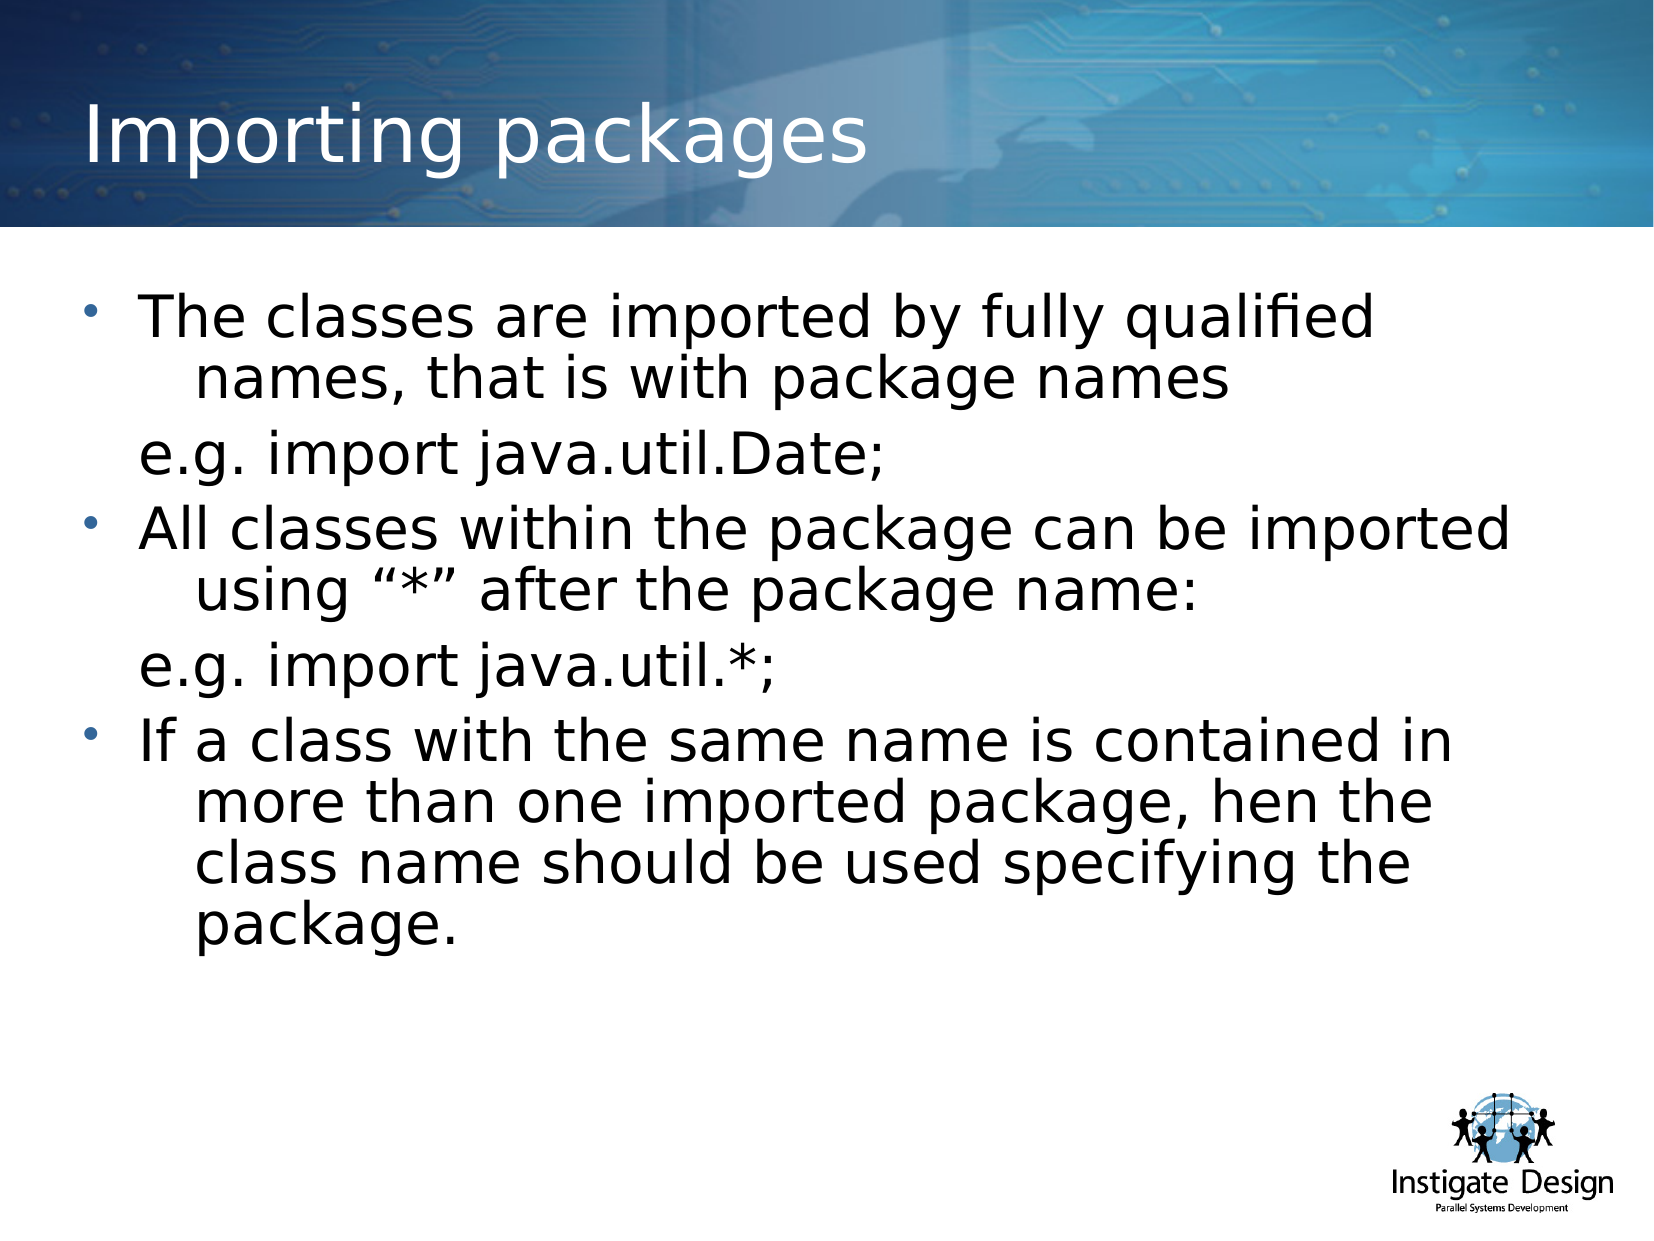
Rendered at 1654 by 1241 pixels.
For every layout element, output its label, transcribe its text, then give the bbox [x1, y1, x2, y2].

picture [1393, 1093, 1613, 1213]
picture [0, 0, 1654, 227]
list The classes are imported by fully qualified names, that is with package names e.g. import java.util.Date; All classes within the package can be imported using “*” after the package name: e.g. import java.util.*; If a class with the same name is contained in more than one imported package, hen the class name should be used specifying the package. [82, 289, 1571, 1109]
title Importing packages [82, 49, 1570, 228]
